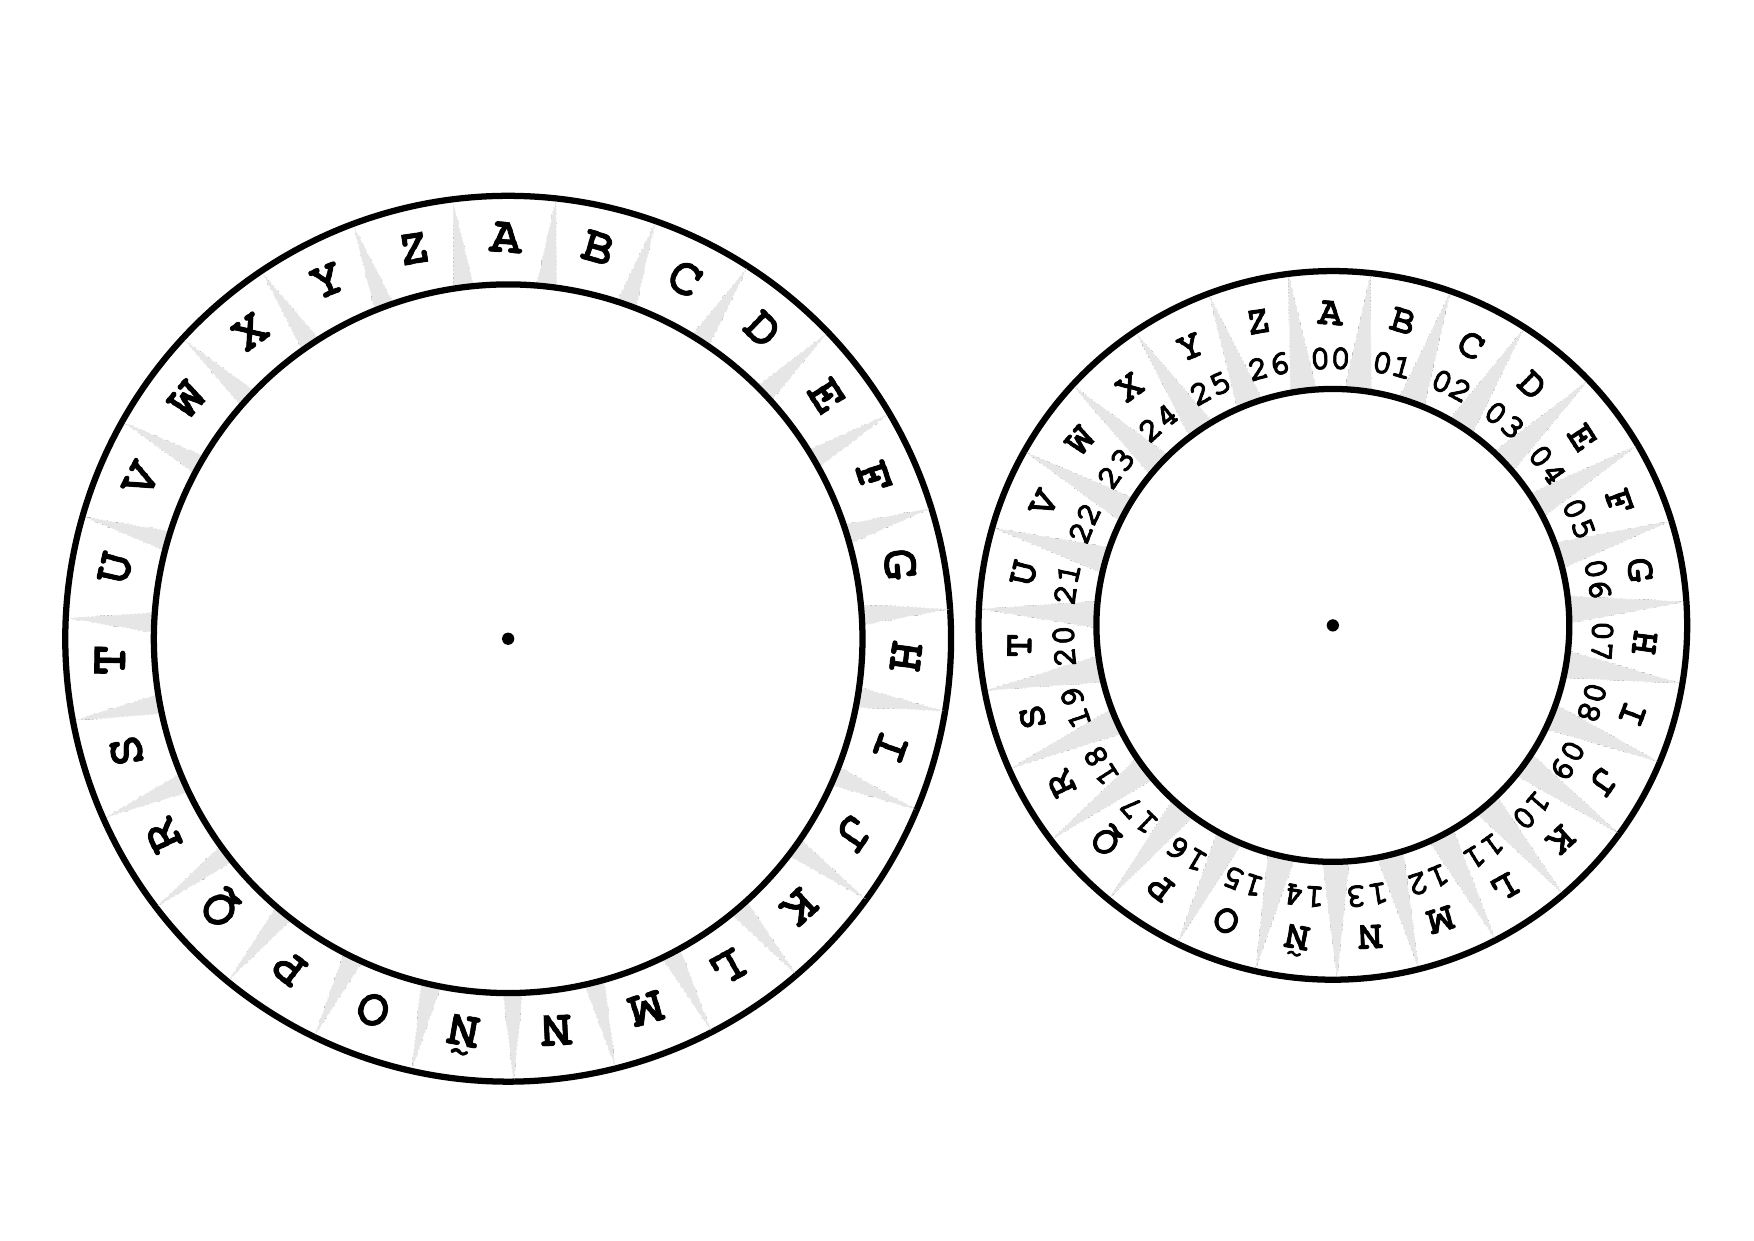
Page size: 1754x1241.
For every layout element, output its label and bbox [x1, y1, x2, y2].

text_box [67, 508, 85, 595]
text_box [553, 198, 641, 216]
text_box [934, 694, 948, 761]
text_box [395, 1067, 443, 1077]
picture [0, 120, 1747, 1158]
